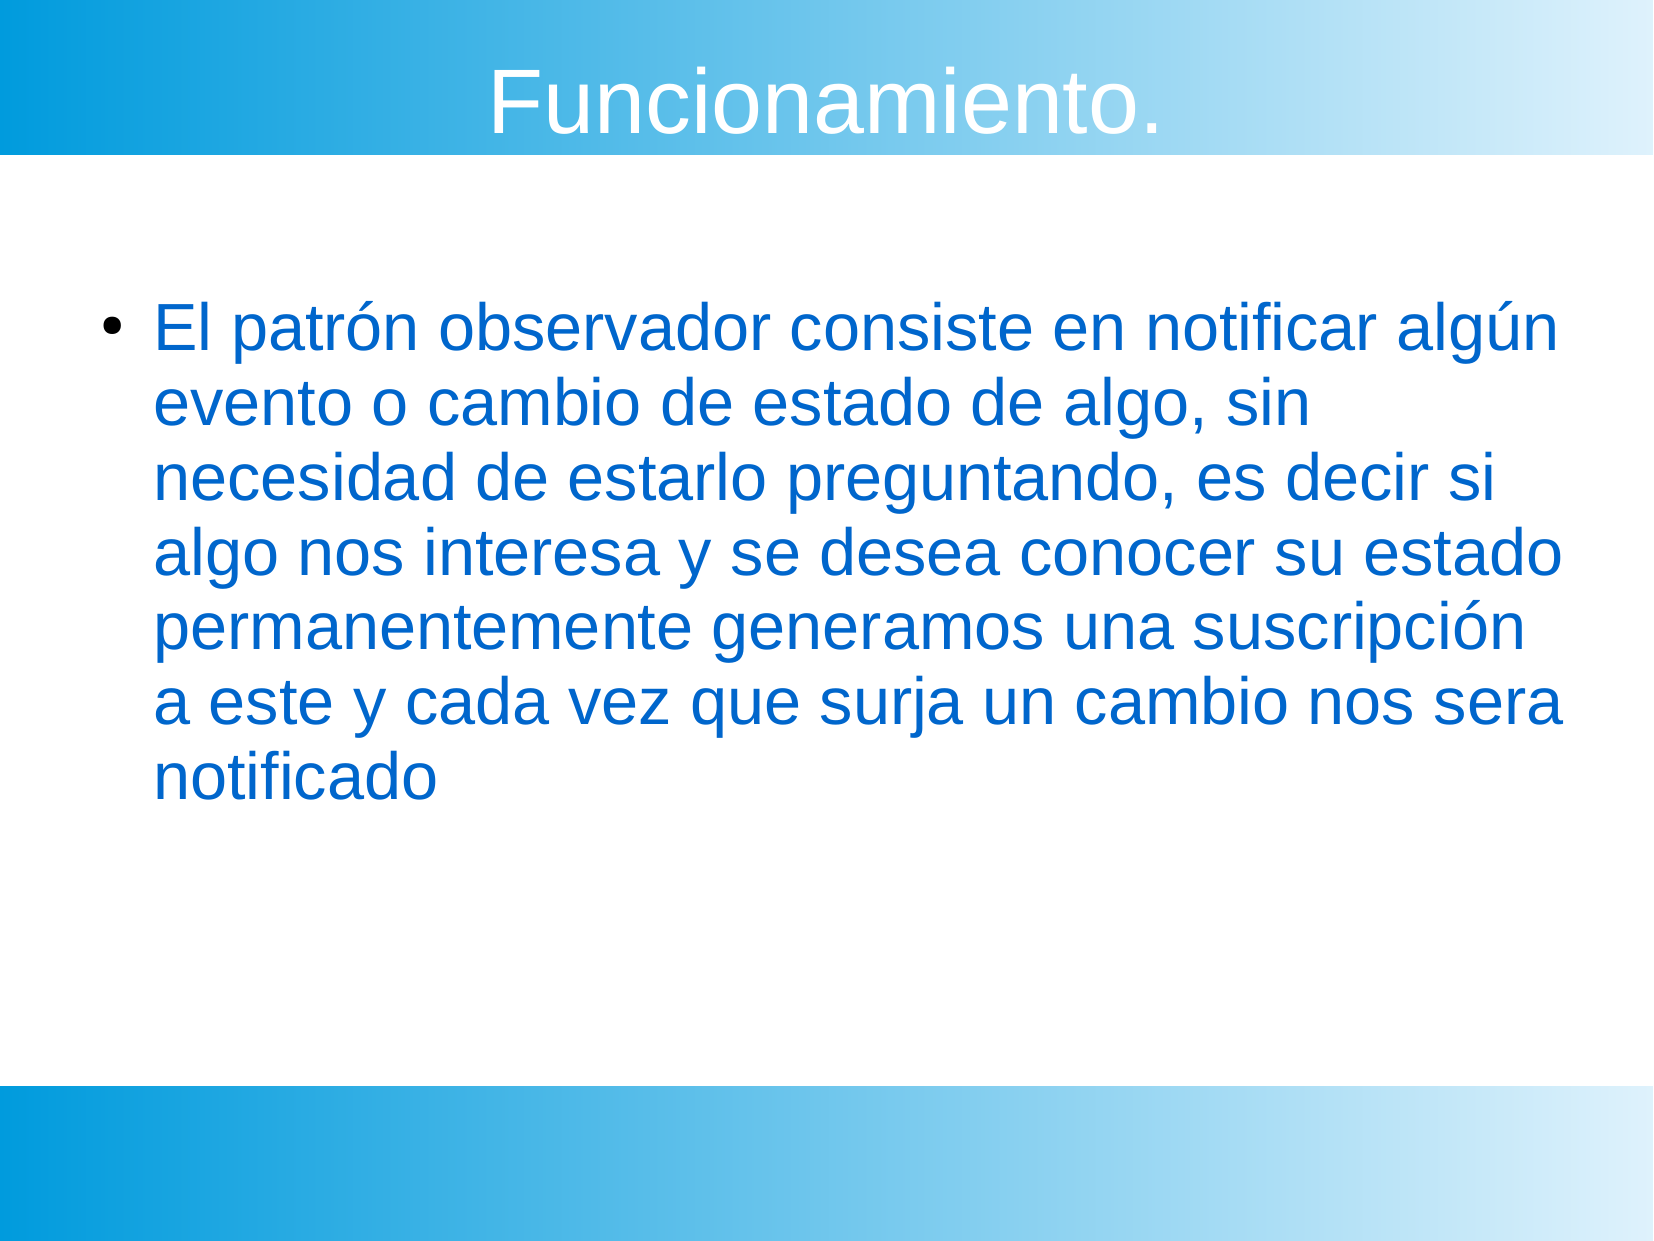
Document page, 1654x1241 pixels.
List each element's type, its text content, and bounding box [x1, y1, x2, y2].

title Funcionamiento. [82, 49, 1571, 155]
list El patrón observador consiste en notificar algún evento o cambio de estado de algo, sin necesidad de estarlo preguntando, es decir si algo nos interesa y se desea conocer su estado permanentemente generamos una suscripción a este y cada vez que surja un cambio nos sera notificado [82, 290, 1571, 1010]
